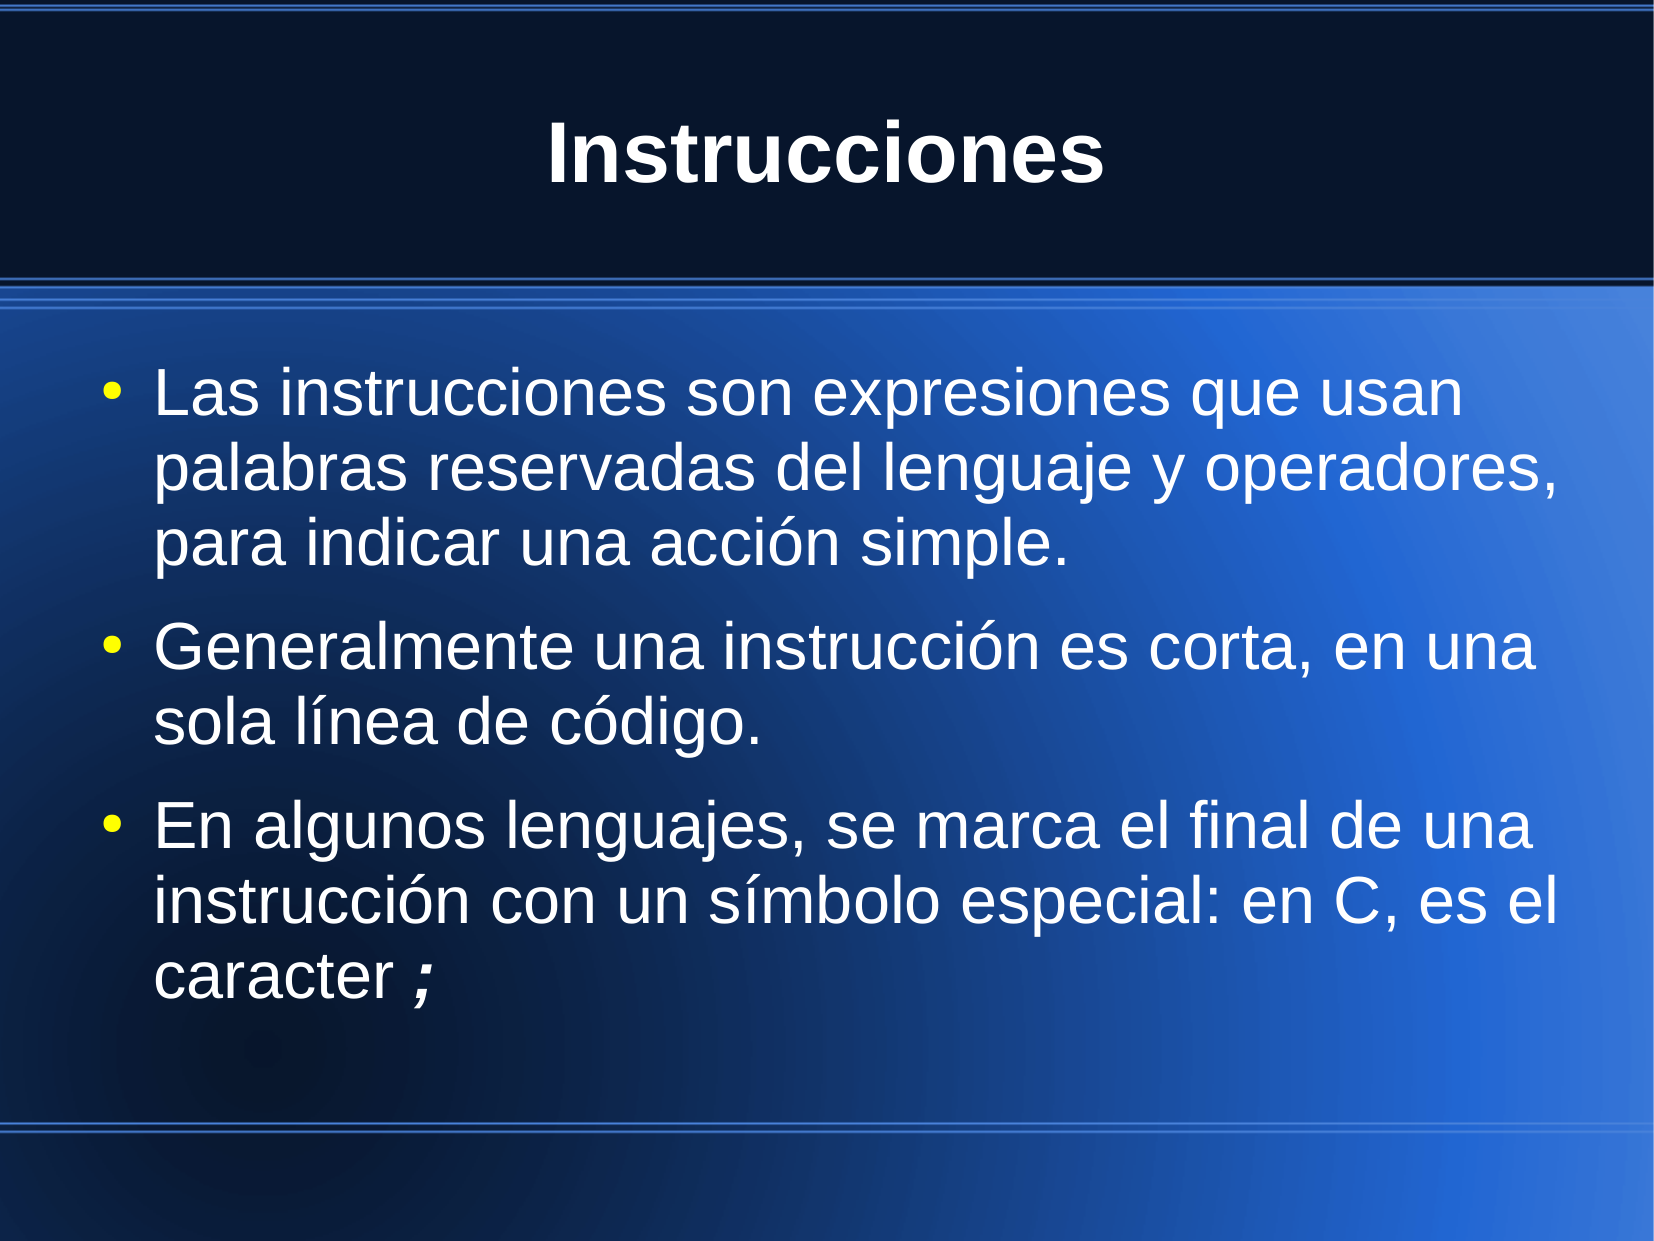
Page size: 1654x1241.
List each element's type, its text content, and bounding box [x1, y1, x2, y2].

picture [0, 0, 1654, 1241]
list Las instrucciones son expresiones que usan palabras reservadas del lenguaje y operadores, para indicar una acción simple. Generalmente una instrucción es corta, en una sola línea de código. En algunos lenguajes, se marca el final de una instrucción con un símbolo especial: en C, es el caracter ; [82, 355, 1571, 1075]
title Instrucciones [82, 49, 1571, 257]
